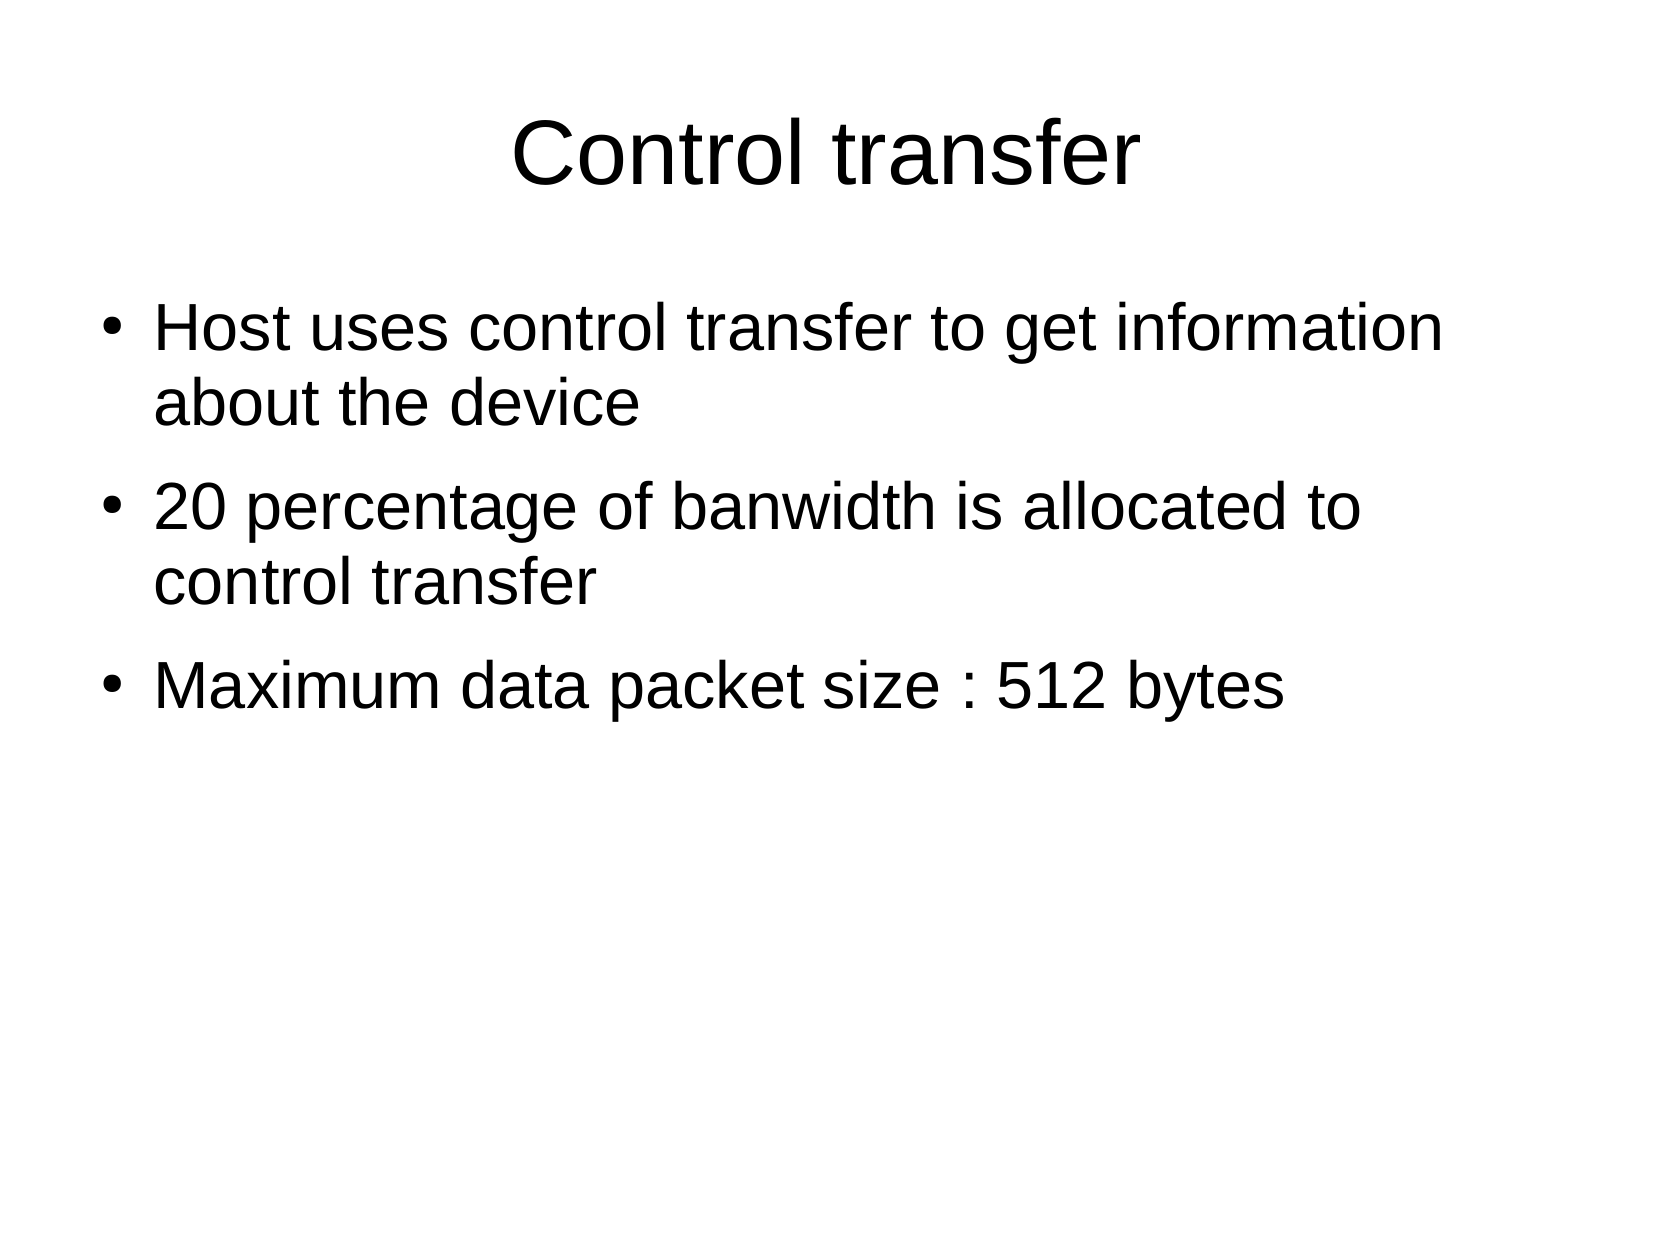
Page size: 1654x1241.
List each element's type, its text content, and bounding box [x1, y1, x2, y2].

title Control transfer [82, 49, 1571, 257]
list Host uses control transfer to get information about the device 20 percentage of banwidth is allocated to control transfer Maximum data packet size : 512 bytes [82, 290, 1571, 1109]
